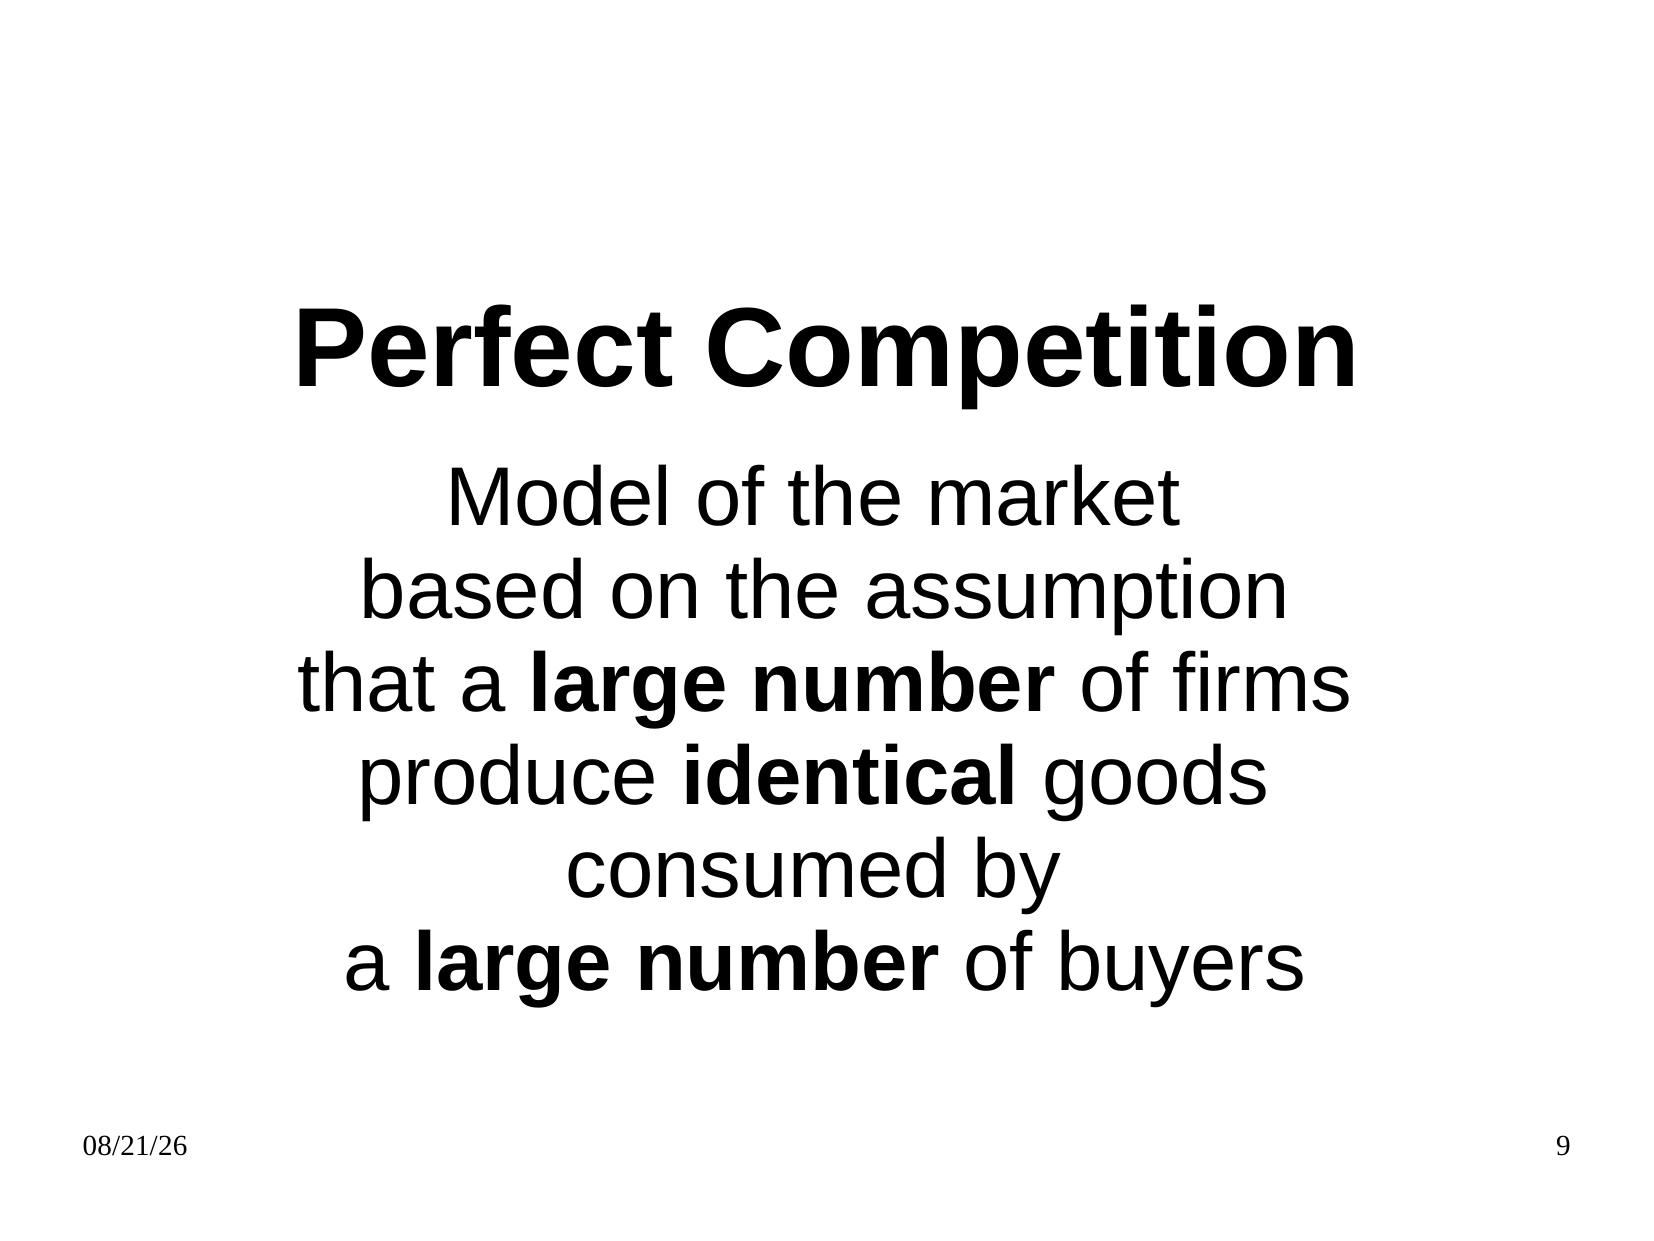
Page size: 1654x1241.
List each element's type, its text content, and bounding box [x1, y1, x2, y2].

title Perfect Competition [82, 244, 1571, 452]
subtitle Model of the market based on the assumption that a large number of firms produce identical goods consumed by a large number of buyers [80, 449, 1570, 1008]
